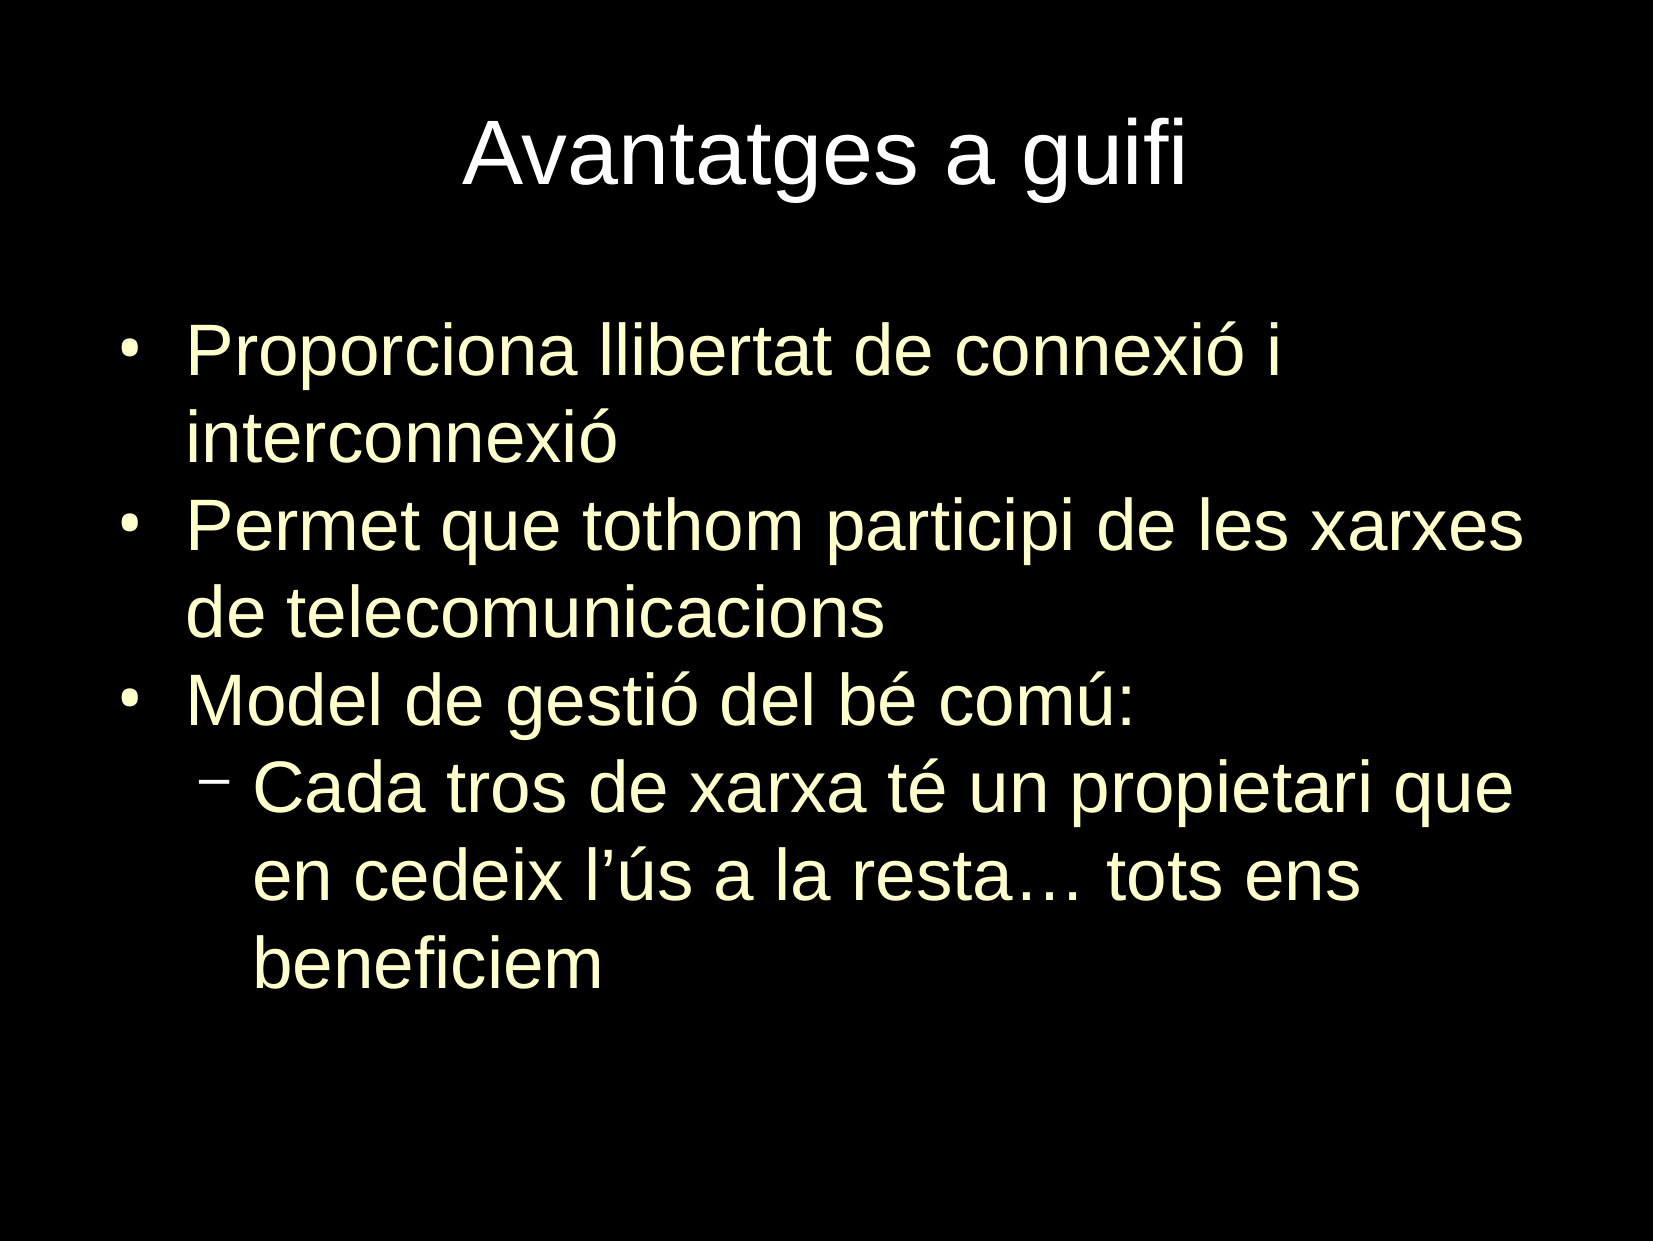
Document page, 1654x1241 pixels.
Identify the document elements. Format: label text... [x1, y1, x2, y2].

title Avantatges a guifi [82, 49, 1571, 257]
list Proporciona llibertat de connexió i interconnexió Permet que tothom participi de les xarxes de telecomunicacions Model de gestió del bé comú: Cada tros de xarxa té un propietari que en cedeix l’ús a la resta… tots ens beneficiem [92, 285, 1546, 1005]
